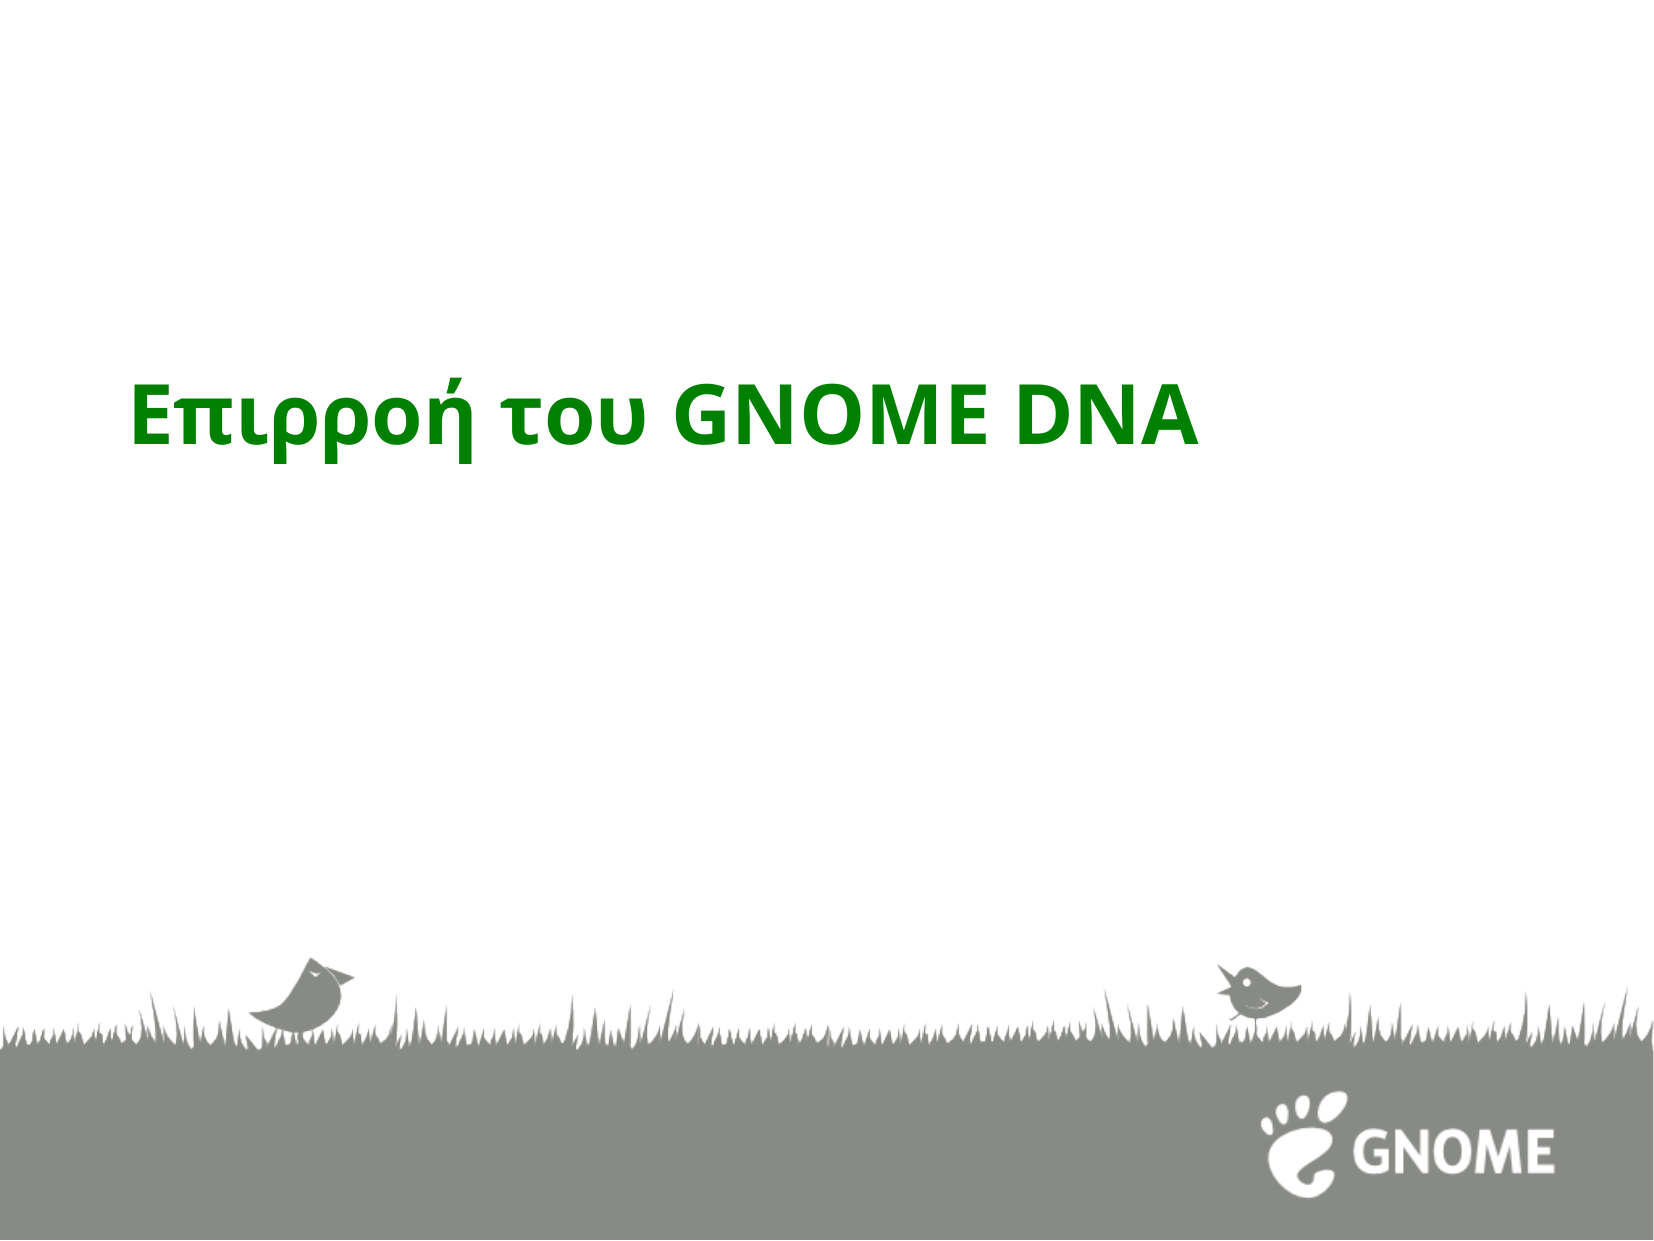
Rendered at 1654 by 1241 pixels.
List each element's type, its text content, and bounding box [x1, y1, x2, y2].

text_box Επιρροή του GNOME DNA [112, 348, 1538, 476]
picture [0, 0, 1654, 1241]
